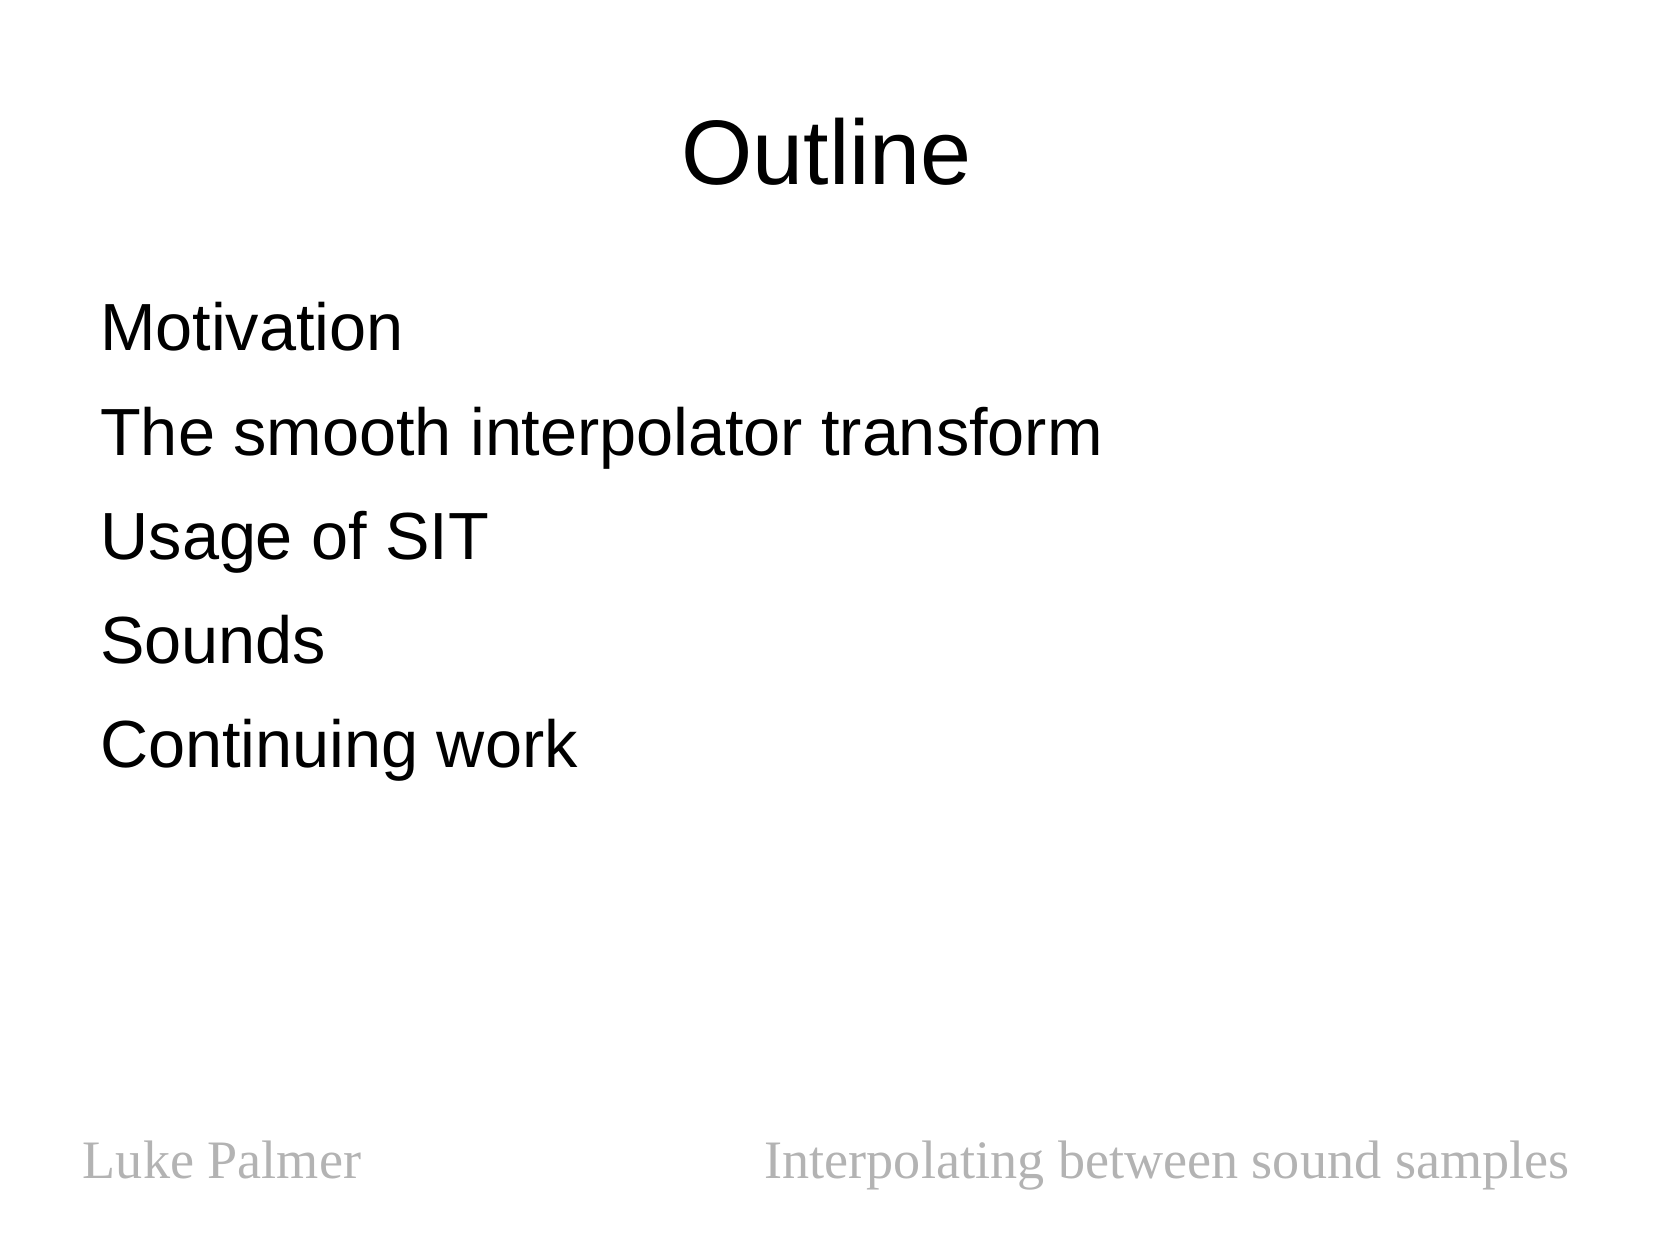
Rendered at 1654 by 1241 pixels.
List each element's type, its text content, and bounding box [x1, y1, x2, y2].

title Outline [82, 49, 1571, 257]
list Motivation The smooth interpolator transform Usage of SIT Sounds Continuing work [82, 290, 1571, 1109]
